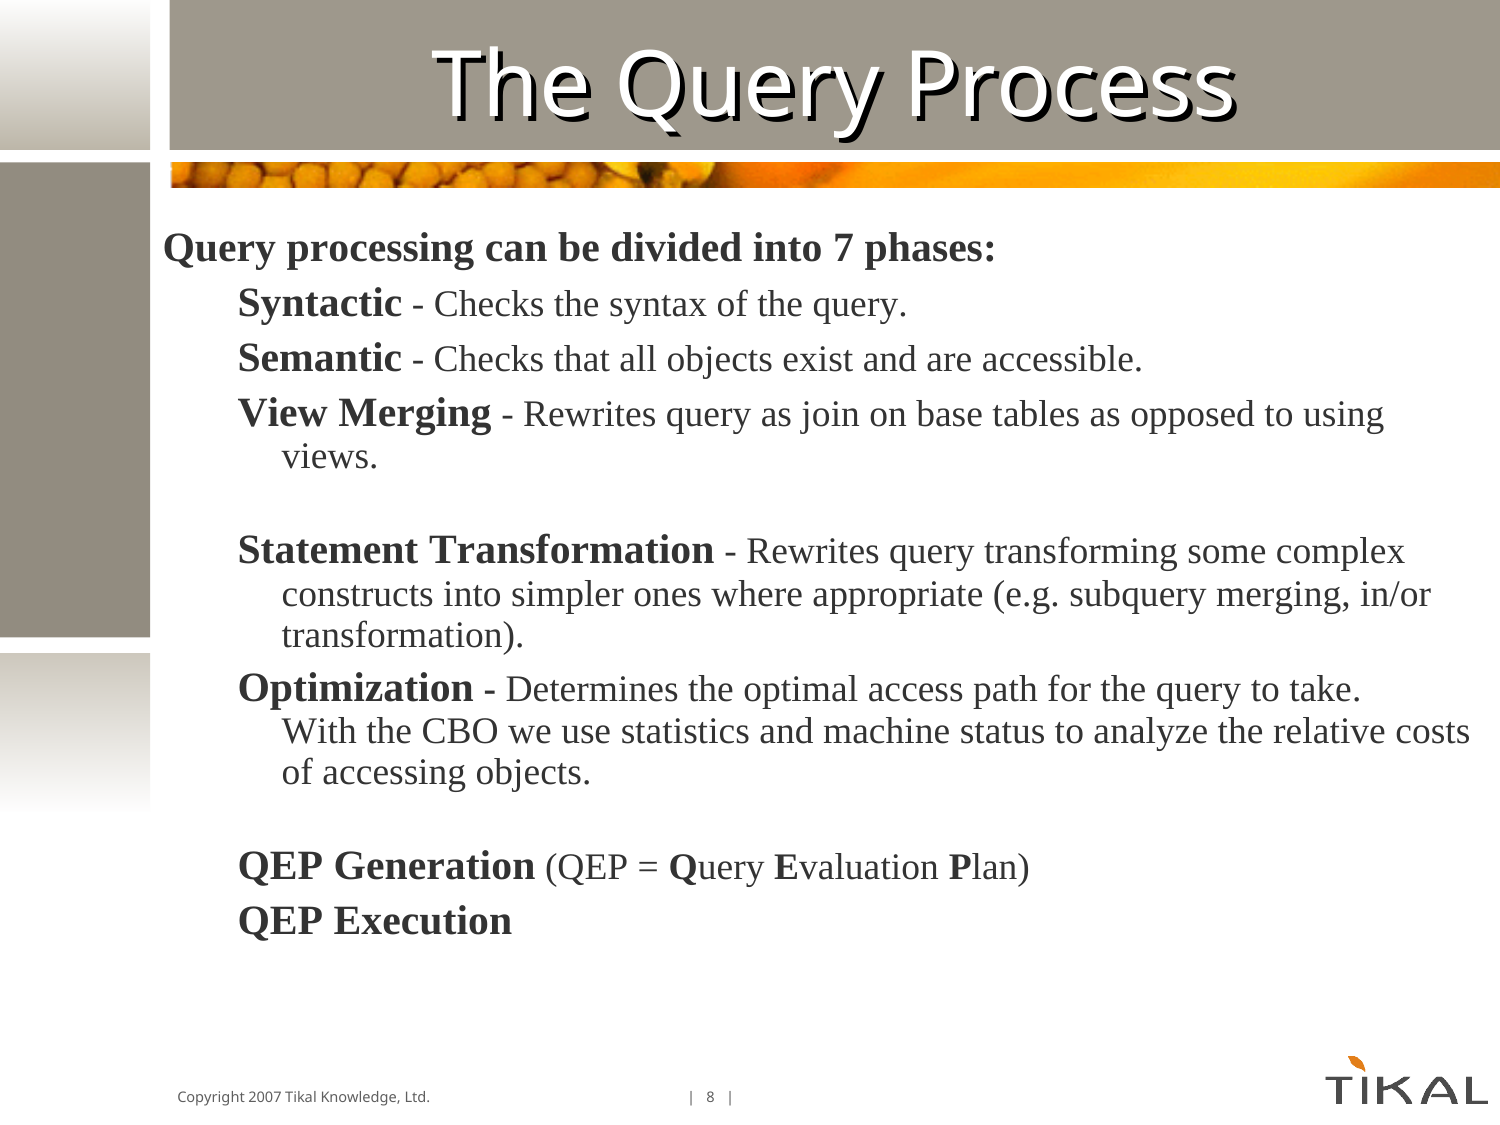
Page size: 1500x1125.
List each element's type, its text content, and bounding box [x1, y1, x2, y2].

list Query processing can be divided into 7 phases: Syntactic - Checks the syntax of the query. Semantic - Checks that all objects exist and are accessible. View Merging - Rewrites query as join on base tables as opposed to using views. Statement Transformation - Rewrites query transforming some complex constructs into simpler ones where appropriate (e.g. subquery merging, in/or transformation). Optimization - Determines the optimal access path for the query to take. With the CBO we use statistics and machine status to analyze the relative costs of accessing objects. QEP Generation (QEP = Query Evaluation Plan) QEP Execution [162, 224, 1473, 1021]
title The Query Process [169, 0, 1499, 192]
picture [1312, 1034, 1500, 1125]
